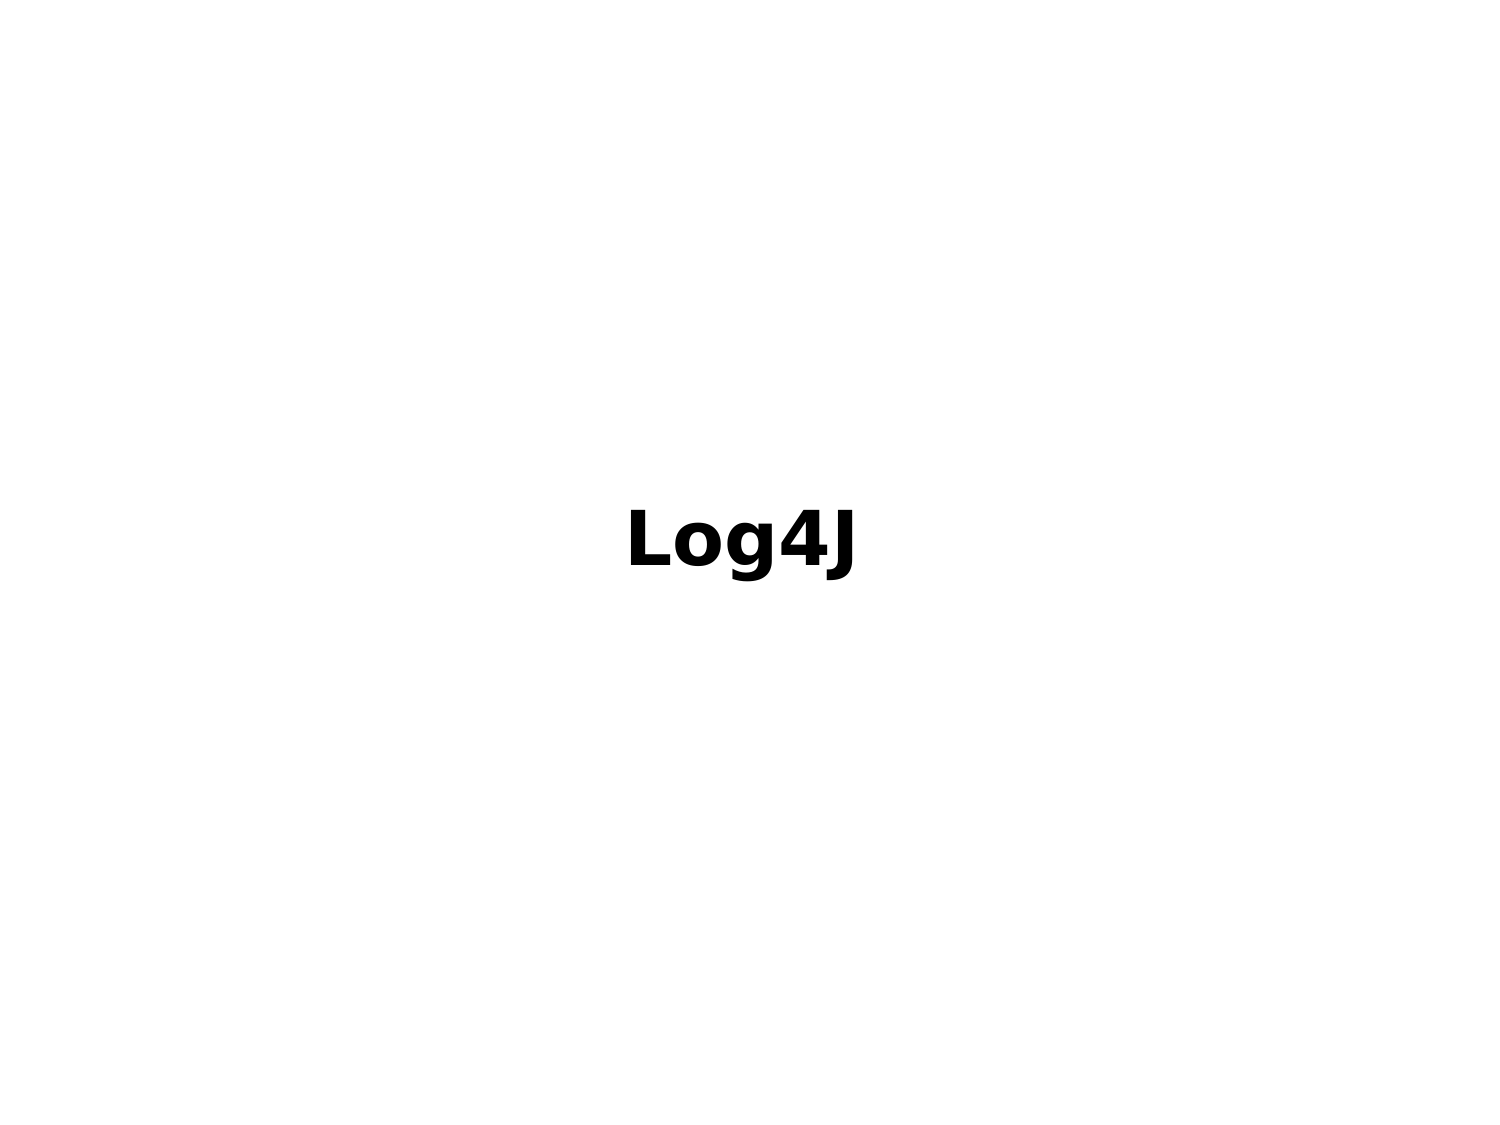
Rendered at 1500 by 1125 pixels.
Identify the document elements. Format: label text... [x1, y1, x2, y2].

title Log4J [67, 482, 1418, 615]
